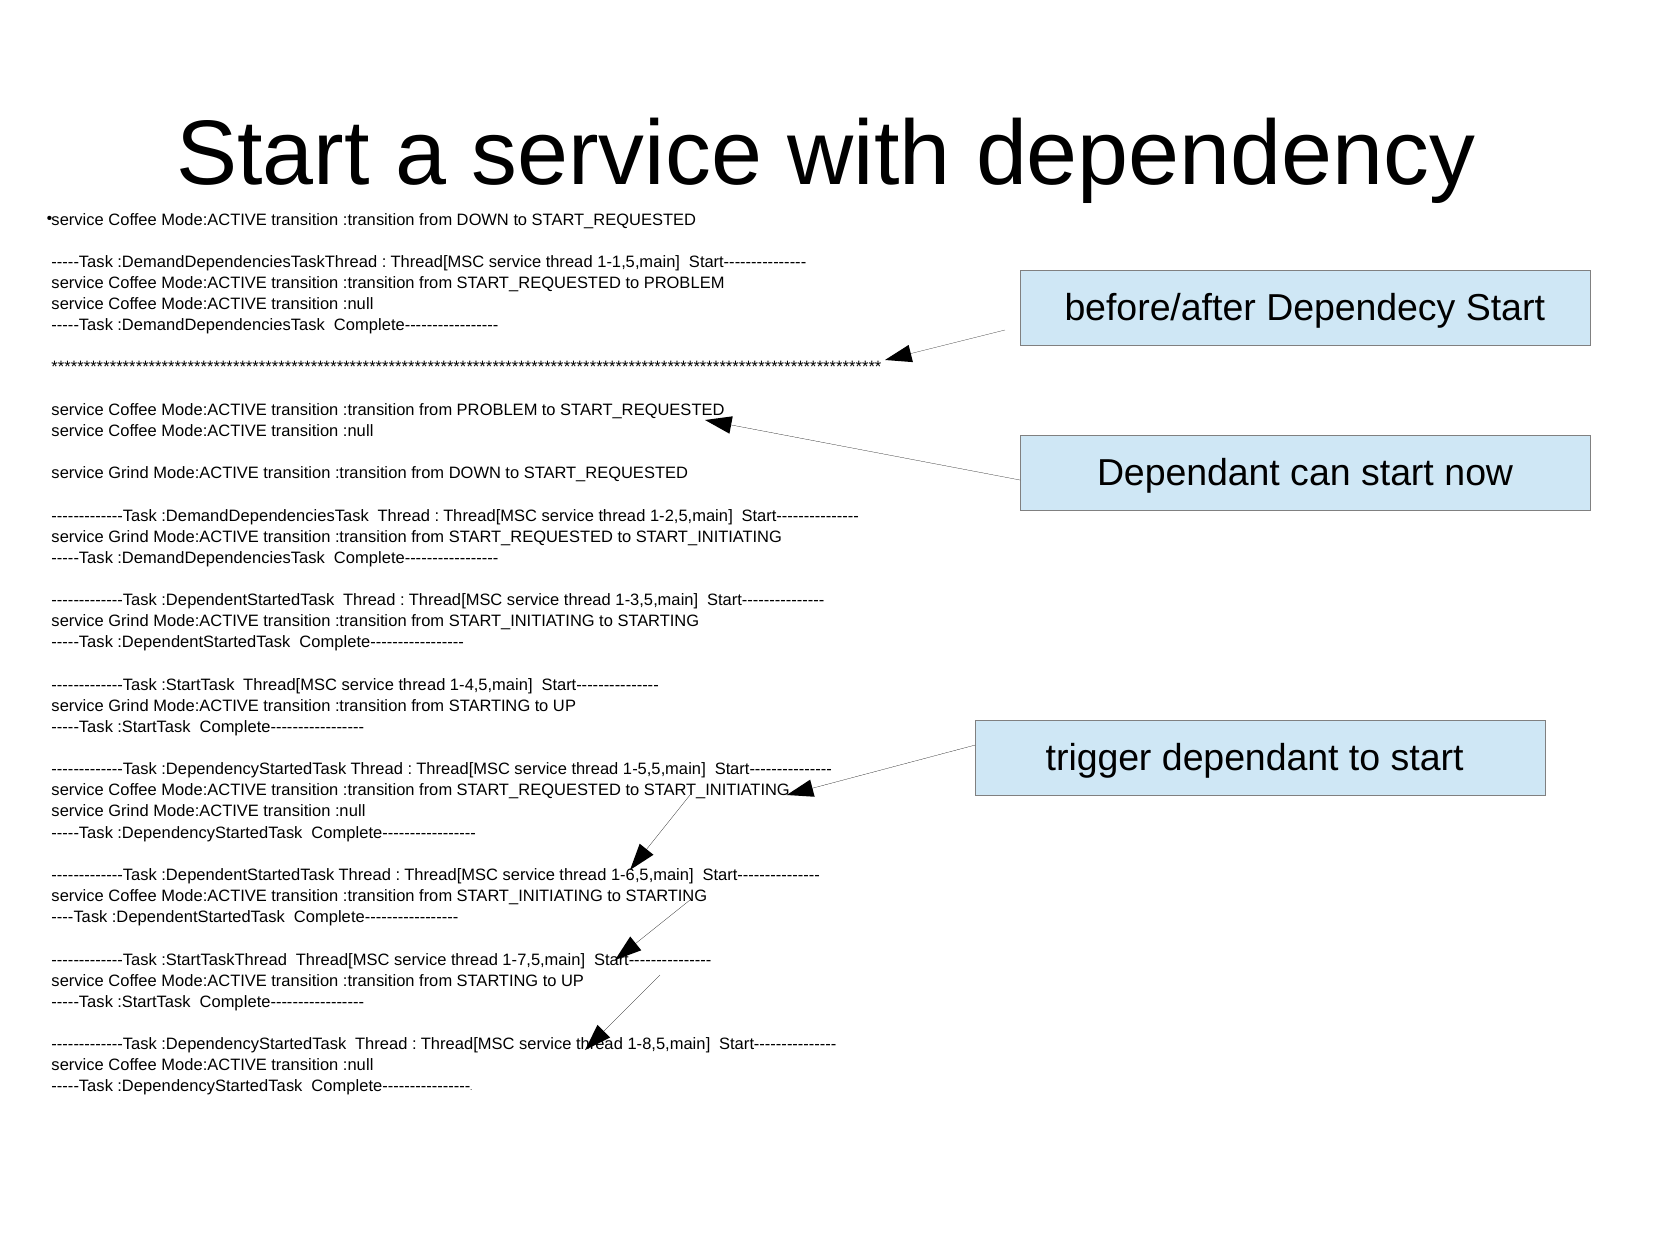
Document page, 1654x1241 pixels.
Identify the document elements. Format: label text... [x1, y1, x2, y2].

text_box before/after Dependecy Start [1020, 270, 1591, 346]
text_box Dependant can start now [1020, 435, 1591, 511]
list service Coffee Mode:ACTIVE transition :transition from DOWN to START_REQUESTED -----Task :DemandDependenciesTaskThread : Thread[MSC service thread 1-1,5,main] Start--------------- service Coffee Mode:ACTIVE transition :transition from START_REQUESTED to PROBLEM service Coffee Mode:ACTIVE transition :null -----Task :DemandDependenciesTask Complete----------------- ******************************************************************************************************************************** service Coffee Mode:ACTIVE transition :transition from PROBLEM to START_REQUESTED service Coffee Mode:ACTIVE transition :null service Grind Mode:ACTIVE transition :transition from DOWN to START_REQUESTED -------------Task :DemandDependenciesTask Thread : Thread[MSC service thread 1-2,5,main] Start--------------- service Grind Mode:ACTIVE transition :transition from START_REQUESTED to START_INITIATING -----Task :DemandDependenciesTask Complete----------------- -------------Task :DependentStartedTask Thread : Thread[MSC service thread 1-3,5,main] Start--------------- service Grind Mode:ACTIVE transition :transition from START_INITIATING to STARTING -----Task :DependentStartedTask Complete----------------- -------------Task :StartTask Thread[MSC service thread 1-4,5,main] Start--------------- service Grind Mode:ACTIVE transition :transition from STARTING to UP -----Task :StartTask Complete----------------- -------------Task :DependencyStartedTask Thread : Thread[MSC service thread 1-5,5,main] Start--------------- service Coffee Mode:ACTIVE transition :transition from START_REQUESTED to START_INITIATING service Grind Mode:ACTIVE transition :null -----Task :DependencyStartedTask Complete----------------- -------------Task :DependentStartedTask Thread : Thread[MSC service thread 1-6,5,main] Start--------------- service Coffee Mode:ACTIVE transition :transition from START_INITIATING to STARTING ----Task :DependentStartedTask Complete----------------- -------------Task :StartTaskThread Thread[MSC service thread 1-7,5,main] Start--------------- service Coffee Mode:ACTIVE transition :transition from STARTING to UP -----Task :StartTask Complete----------------- -------------Task :DependencyStartedTask Thread : Thread[MSC service thread 1-8,5,main] Start--------------- service Coffee Mode:ACTIVE transition :null -----Task :DependencyStartedTask Complete----------------- [45, 210, 1571, 1171]
title Start a service with dependency [82, 49, 1571, 210]
text_box trigger dependant to start [975, 720, 1546, 796]
